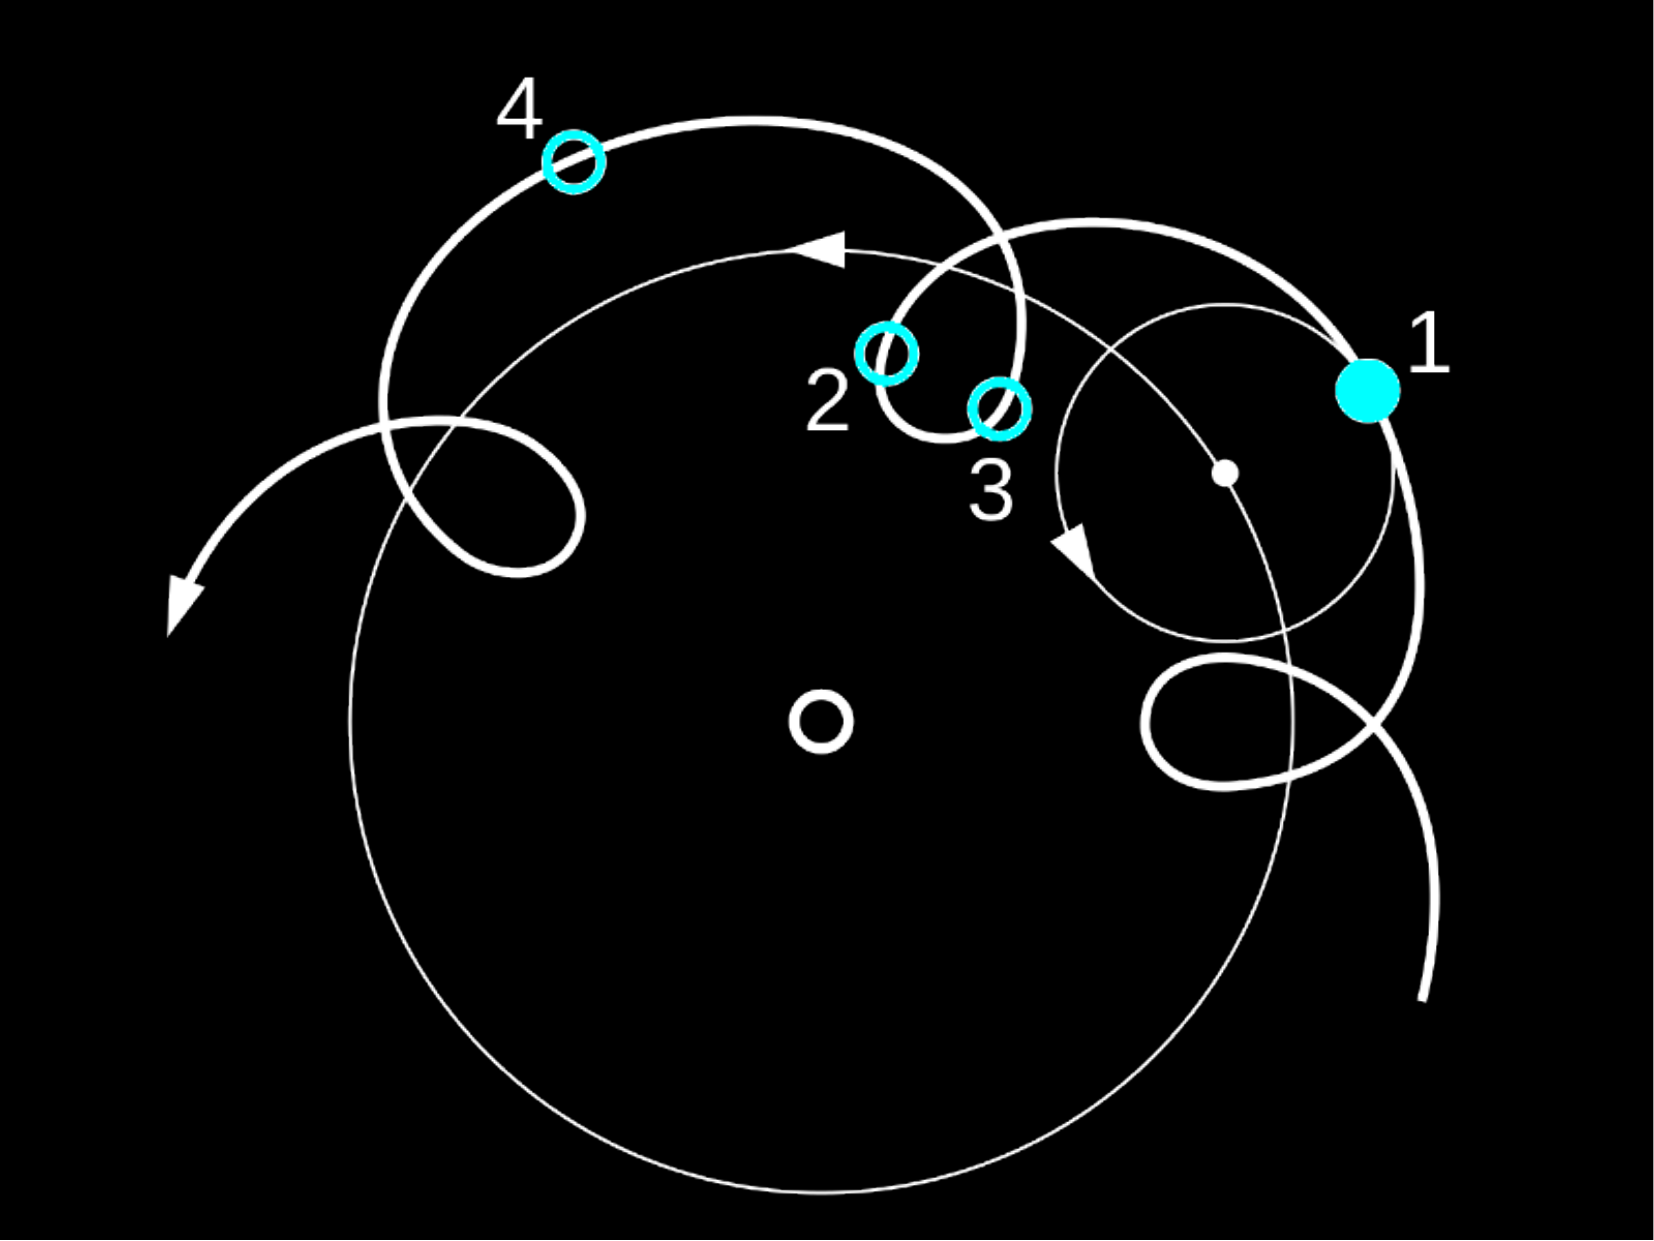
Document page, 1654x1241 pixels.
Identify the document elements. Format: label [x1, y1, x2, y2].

picture [132, 1, 1522, 1241]
